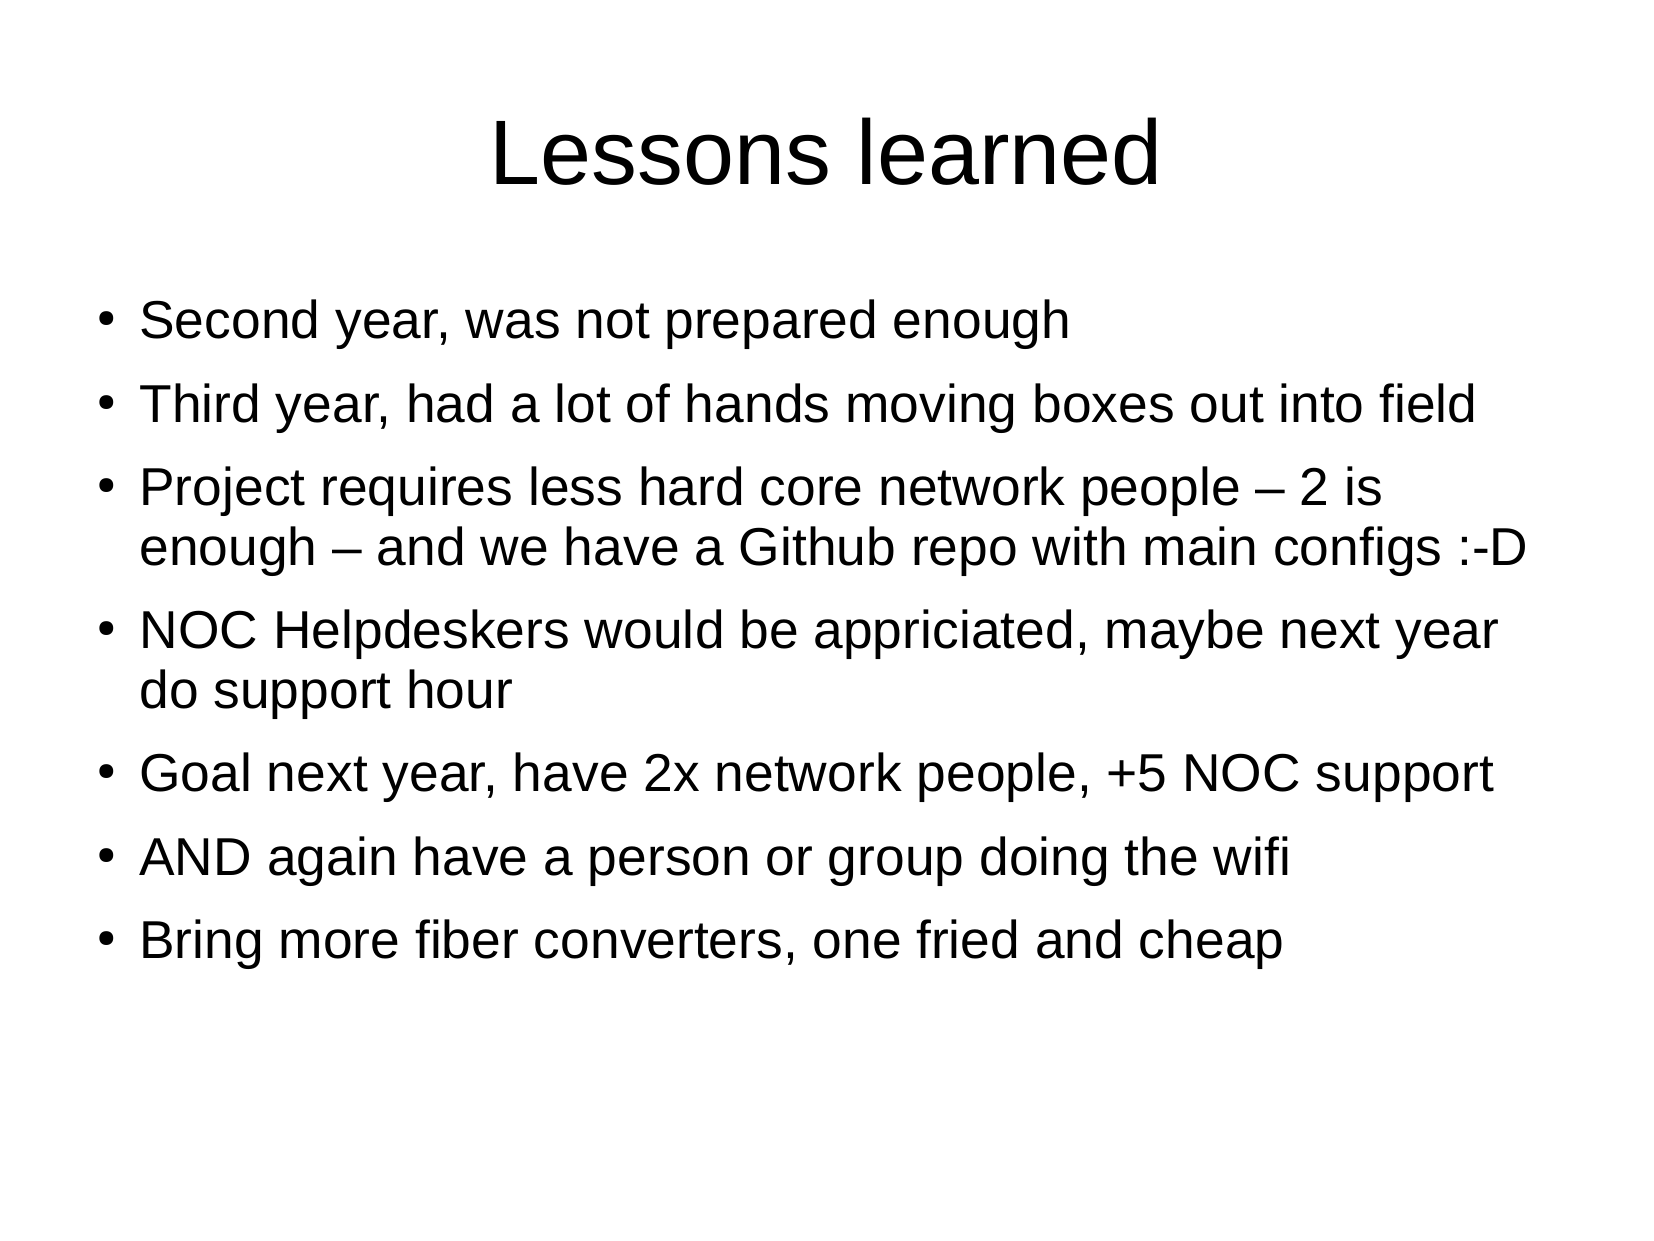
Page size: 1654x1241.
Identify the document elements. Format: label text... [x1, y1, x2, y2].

list Second year, was not prepared enough Third year, had a lot of hands moving boxes out into field Project requires less hard core network people – 2 is enough – and we have a Github repo with main configs :-D NOC Helpdeskers would be appriciated, maybe next year do support hour Goal next year, have 2x network people, +5 NOC support AND again have a person or group doing the wifi Bring more fiber converters, one fried and cheap [82, 290, 1571, 1010]
title Lessons learned [82, 49, 1571, 257]
